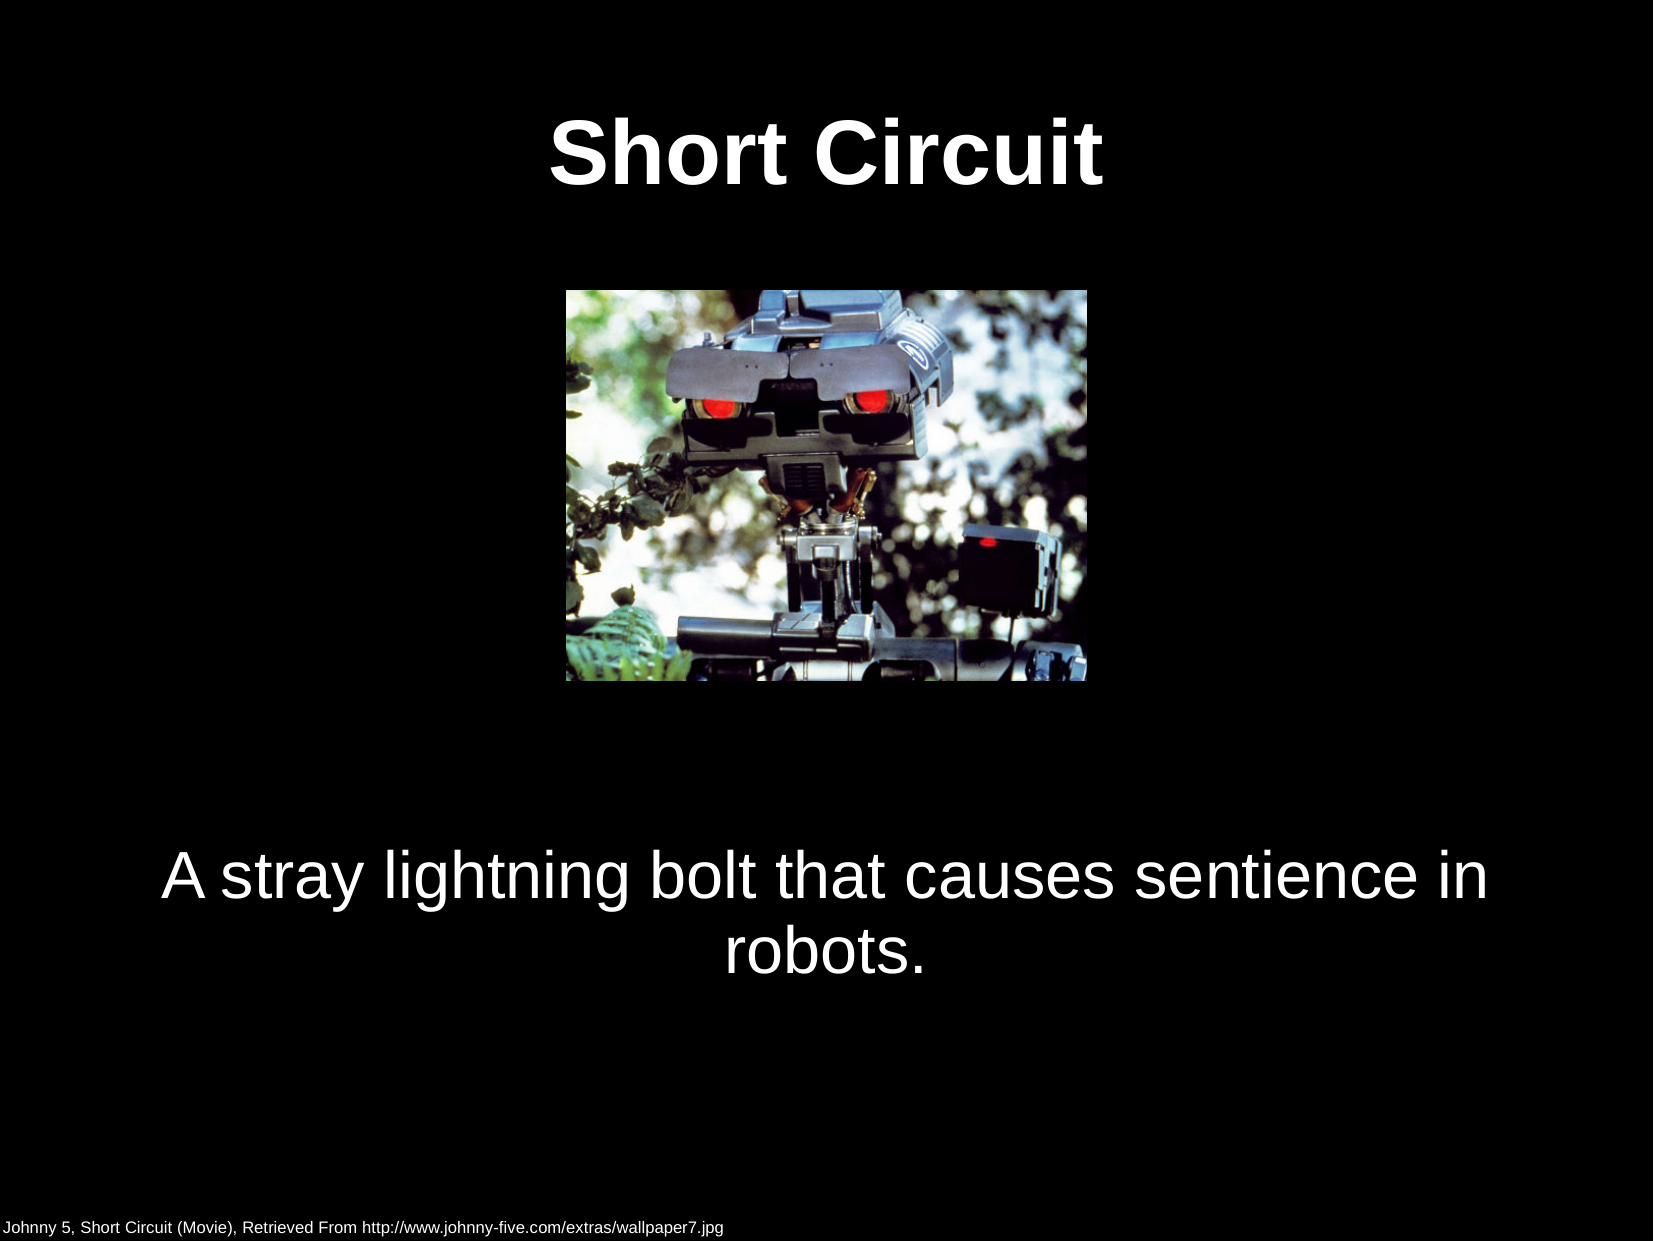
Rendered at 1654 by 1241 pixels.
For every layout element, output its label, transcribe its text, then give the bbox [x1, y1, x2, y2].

picture [566, 290, 1087, 681]
list A stray lightning bolt that causes sentience in robots. [82, 717, 1571, 1109]
text_box Johnny 5, Short Circuit (Movie), Retrieved From http://www.johnny-five.com/extras/wallpaper7.jpg [2, 1218, 732, 1238]
title Short Circuit [82, 49, 1571, 257]
